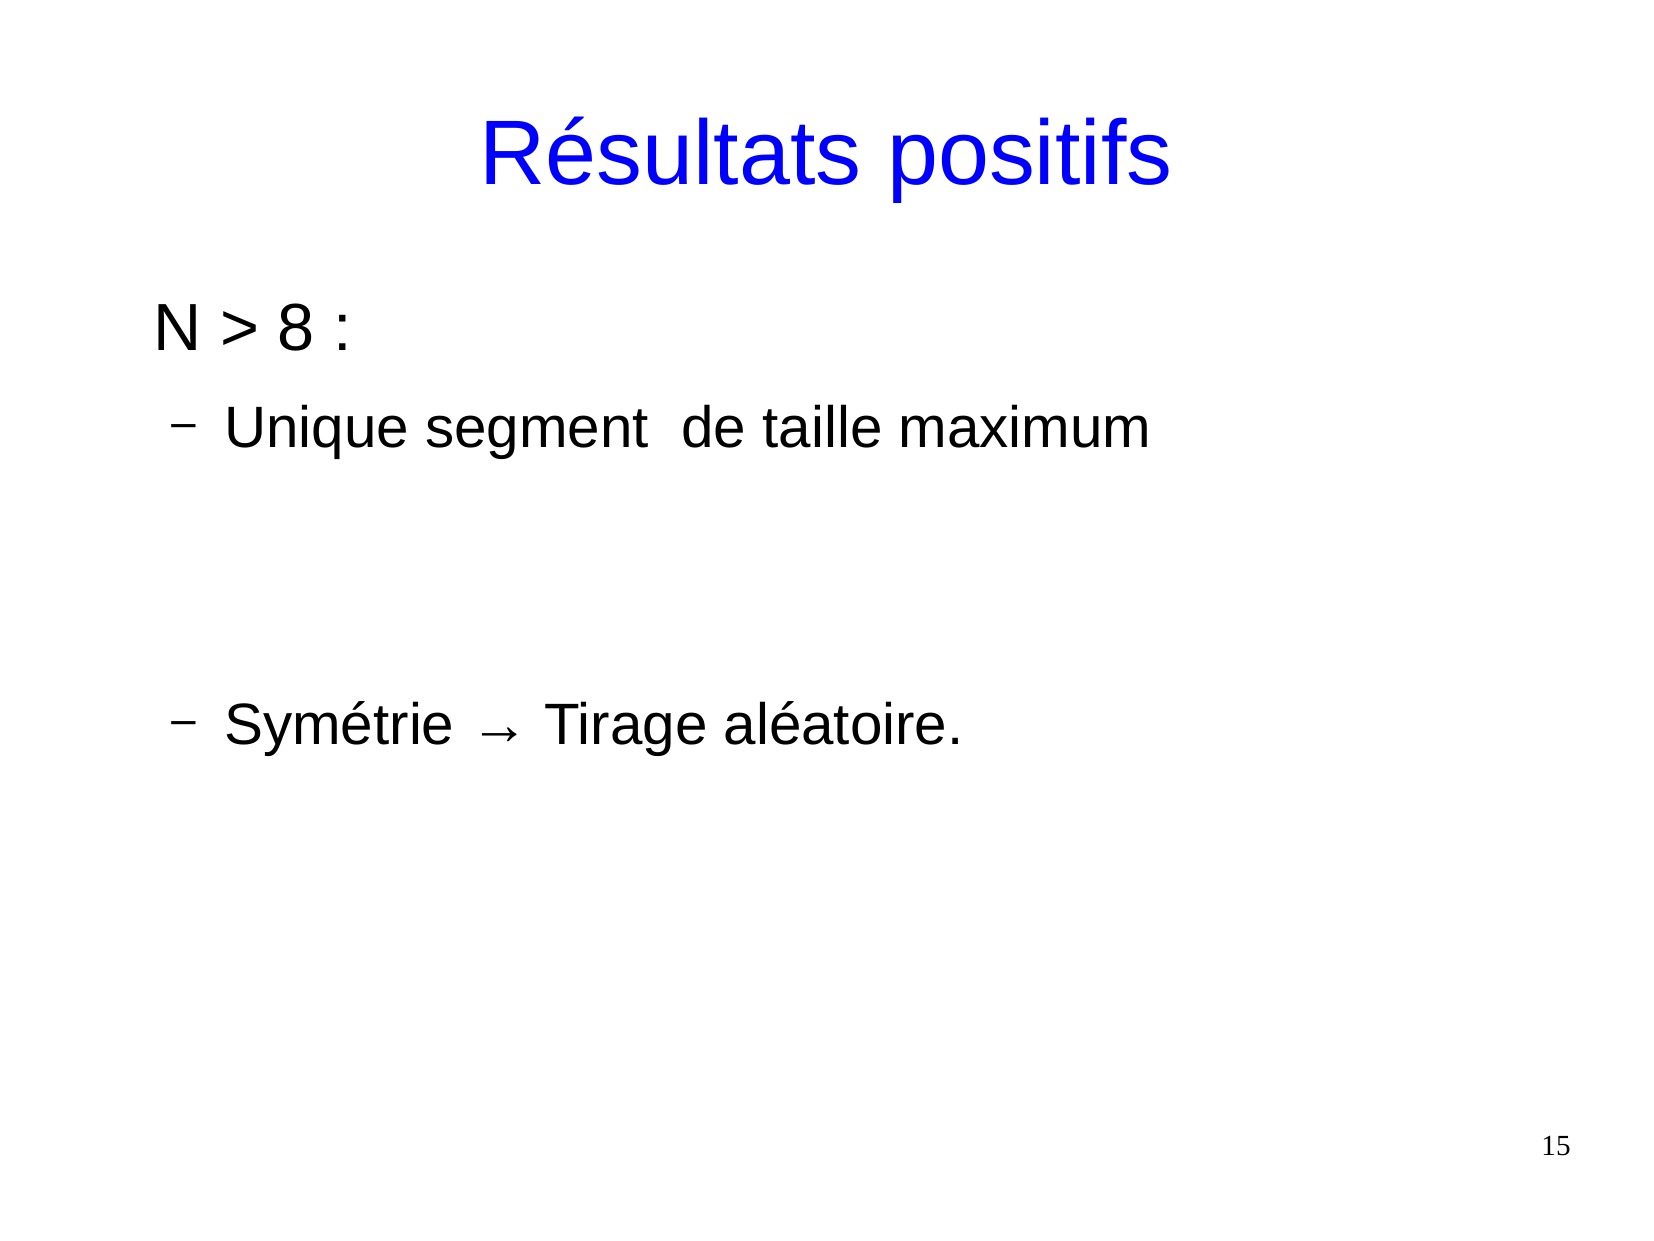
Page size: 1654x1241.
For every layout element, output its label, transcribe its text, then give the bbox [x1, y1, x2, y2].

list N > 8 : Unique segment de taille maximum Symétrie → Tirage aléatoire. [82, 290, 1538, 1010]
title Résultats positifs [82, 49, 1571, 257]
